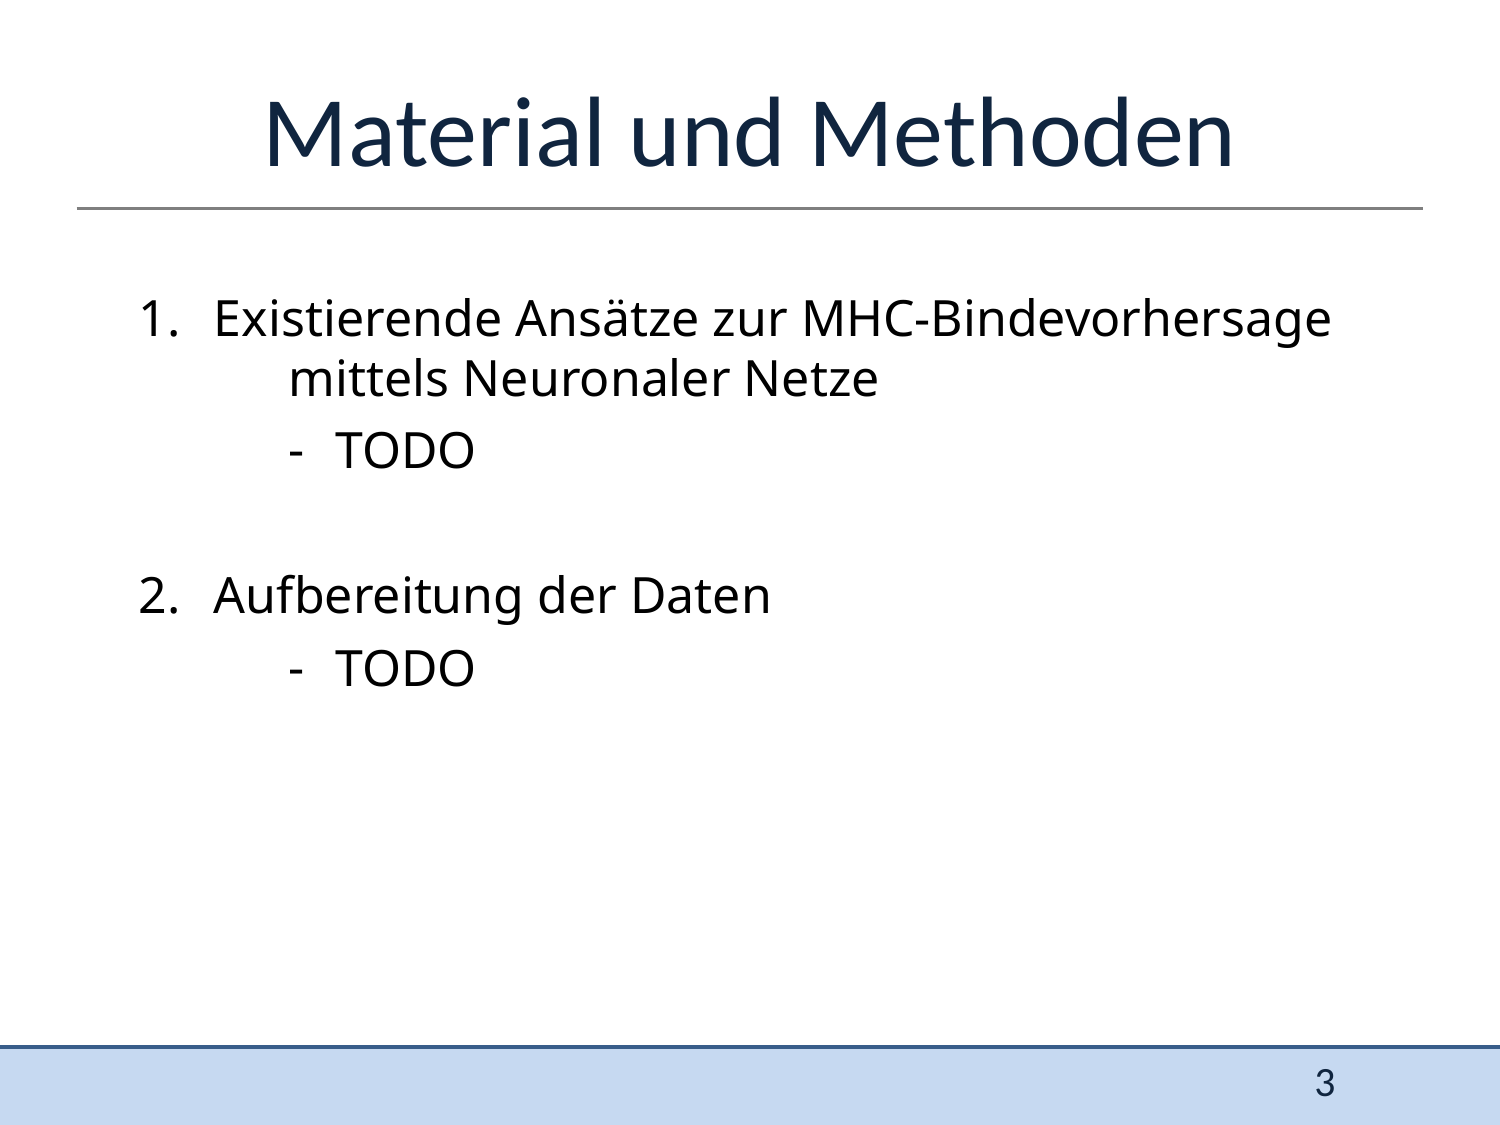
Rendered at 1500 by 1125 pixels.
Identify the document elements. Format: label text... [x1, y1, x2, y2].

title Material und Methoden [76, 45, 1424, 209]
list Existierende Ansätze zur MHC-Bindevorhersage mittels Neuronaler Netze TODO Aufbereitung der Daten TODO [123, 278, 1426, 1022]
